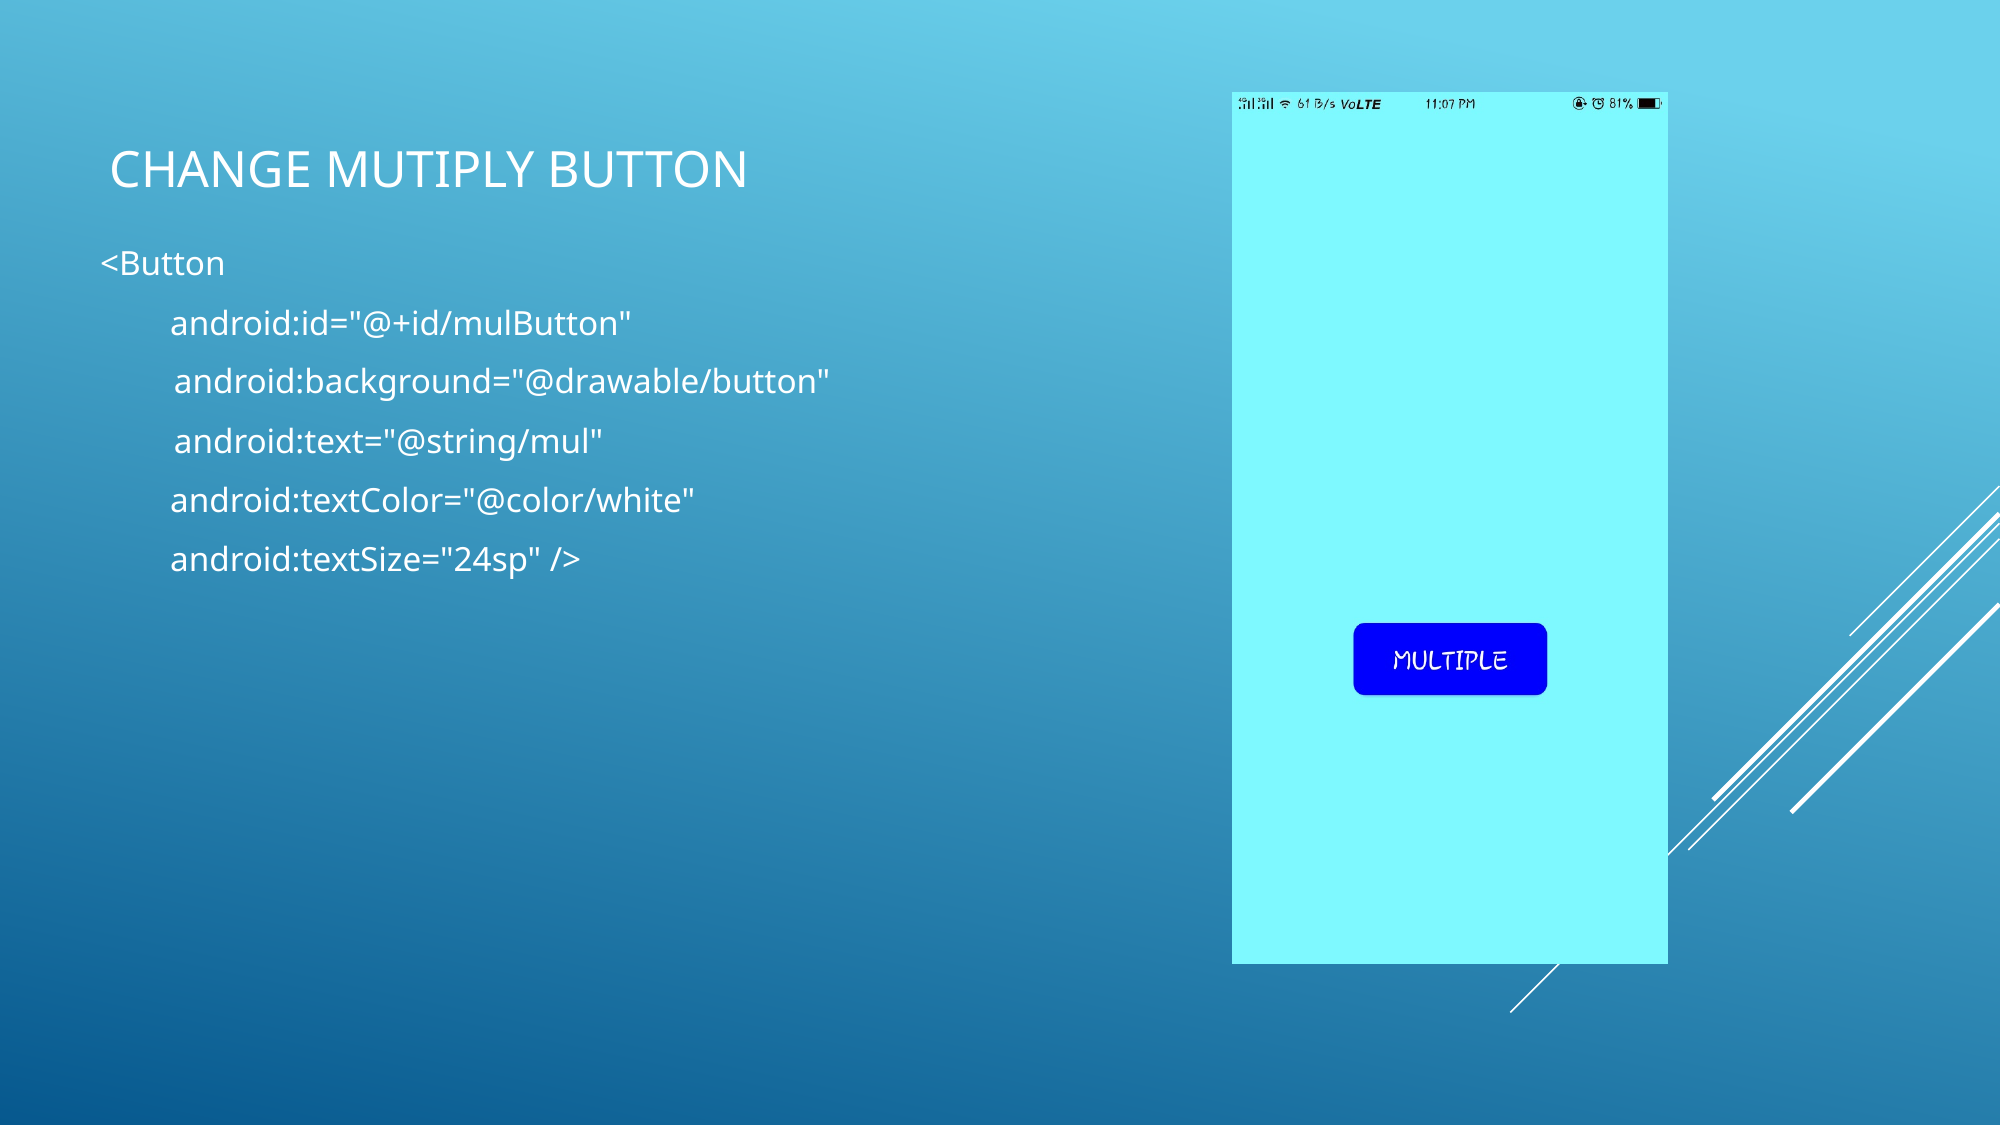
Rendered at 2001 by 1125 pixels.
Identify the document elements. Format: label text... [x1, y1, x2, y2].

title Change Mutiply BUTTON [94, 0, 821, 205]
picture [1232, 92, 1668, 964]
list <Button android:id="@+id/mulButton" android:background="@drawable/button" android:text="@string/mul" android:textColor="@color/white" android:textSize="24sp" /> [85, 235, 1759, 1092]
